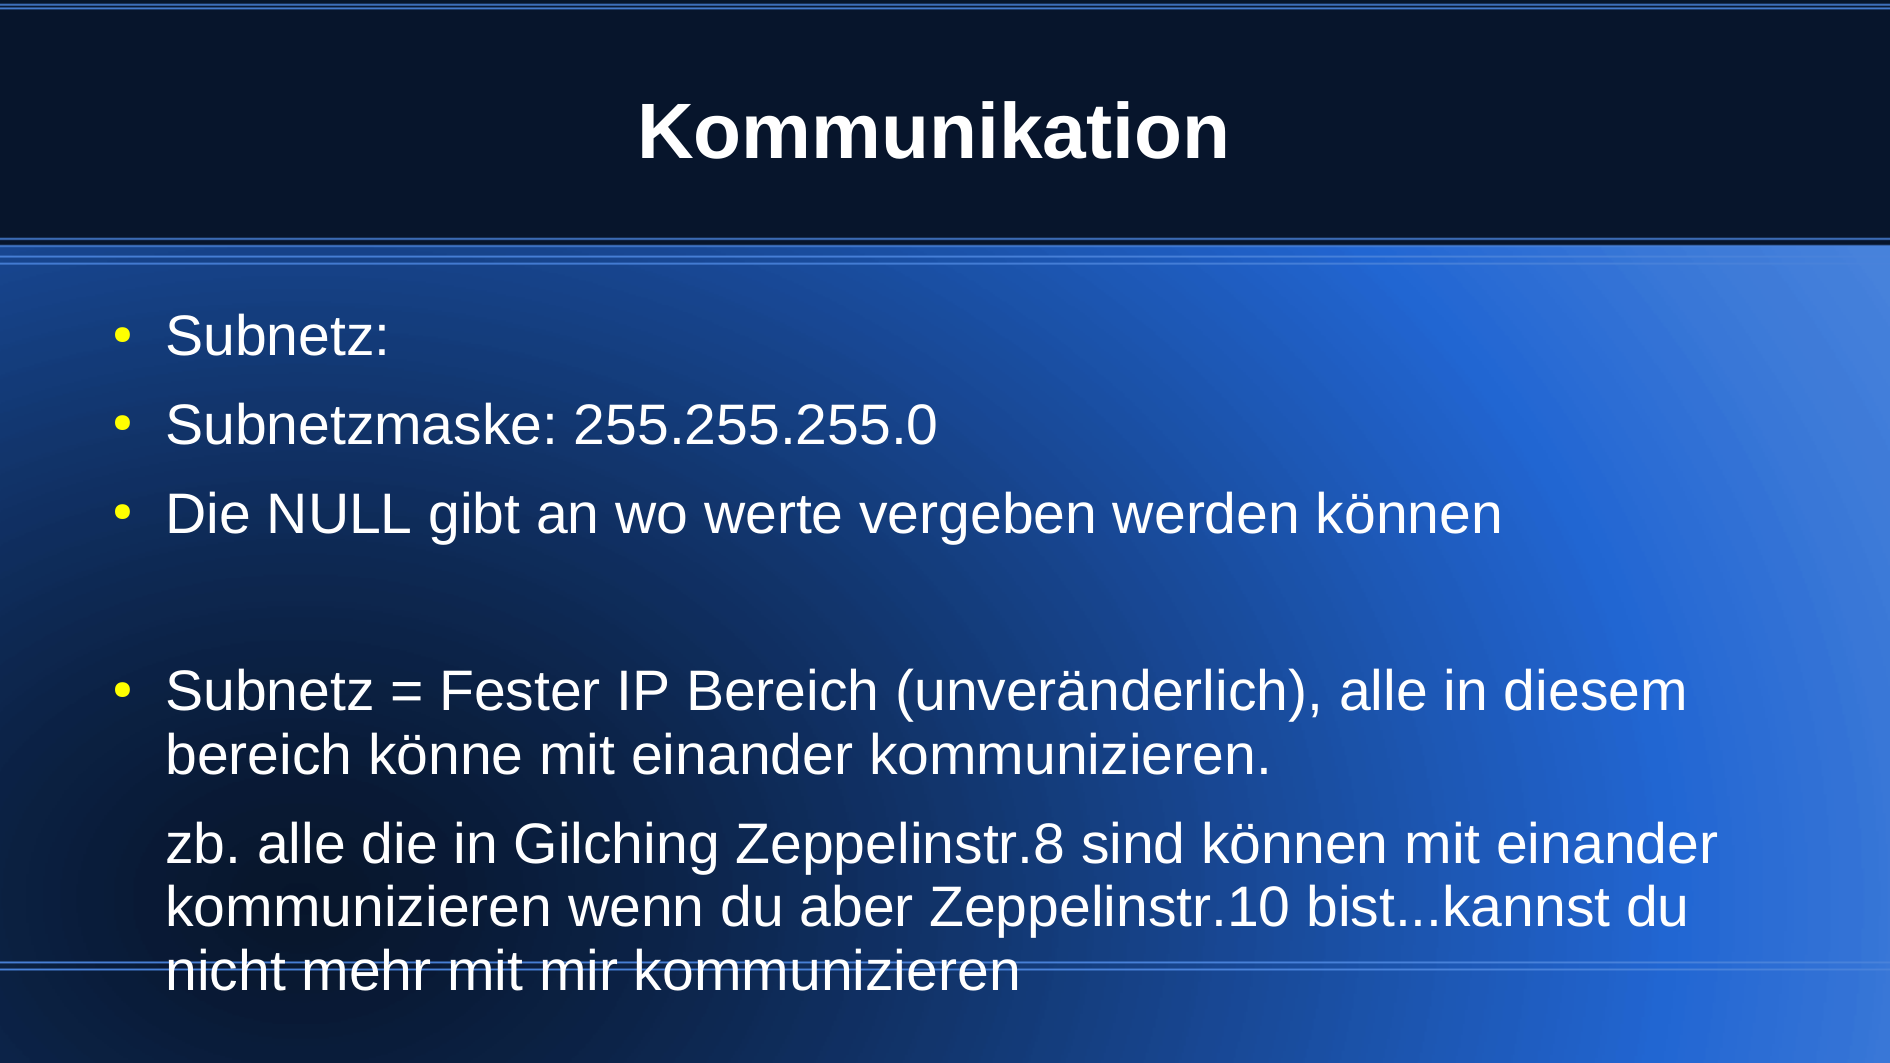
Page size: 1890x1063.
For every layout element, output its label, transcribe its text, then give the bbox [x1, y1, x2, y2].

title Kommunikation [94, 42, 1796, 220]
picture [0, 0, 1890, 1063]
list Subnetz: Subnetzmaske: 255.255.255.0 Die NULL gibt an wo werte vergeben werden können Subnetz = Fester IP Bereich (unveränderlich), alle in diesem bereich könne mit einander kommunizieren. zb. alle die in Gilching Zeppelinstr.8 sind können mit einander kommunizieren wenn du aber Zeppelinstr.10 bist...kannst du nicht mehr mit mir kommunizieren [94, 304, 1796, 1003]
